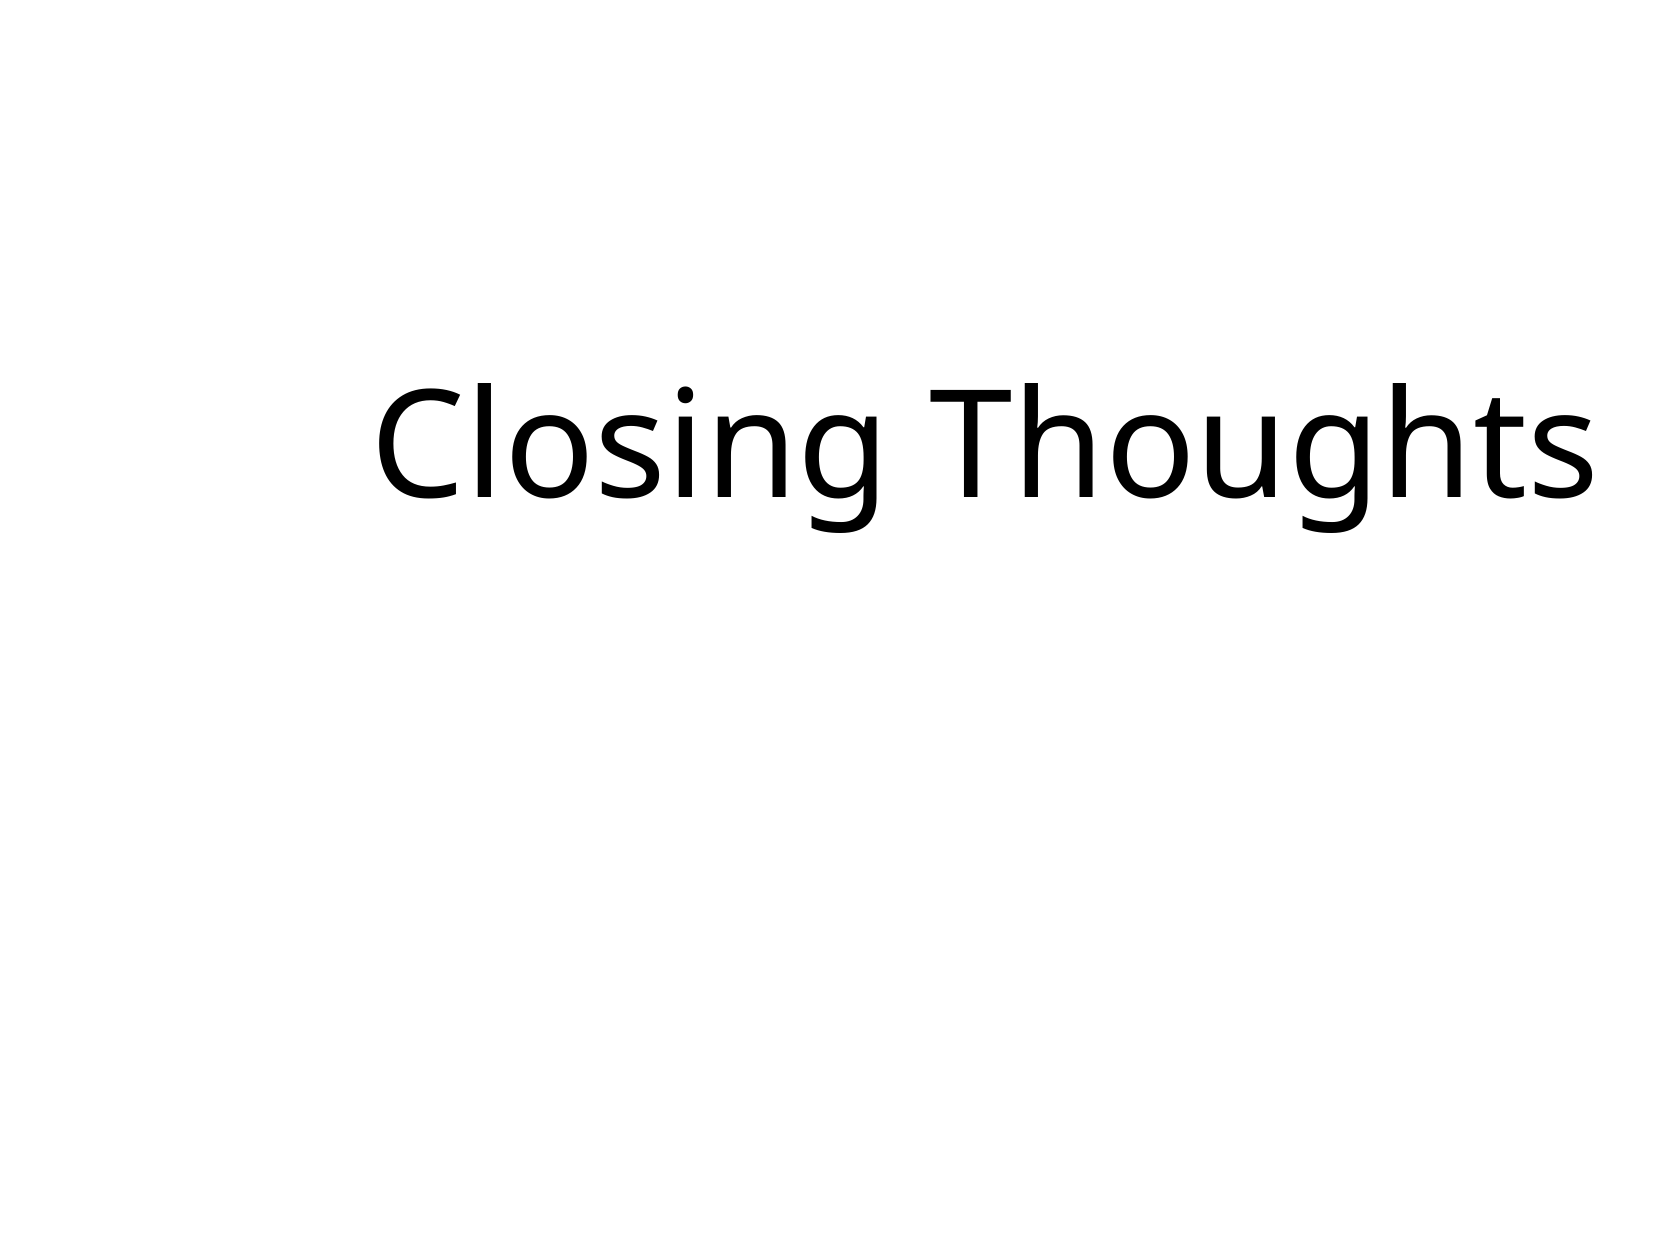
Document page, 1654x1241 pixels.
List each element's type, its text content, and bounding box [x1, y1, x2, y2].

text_box Closing Thoughts [355, 330, 1295, 483]
